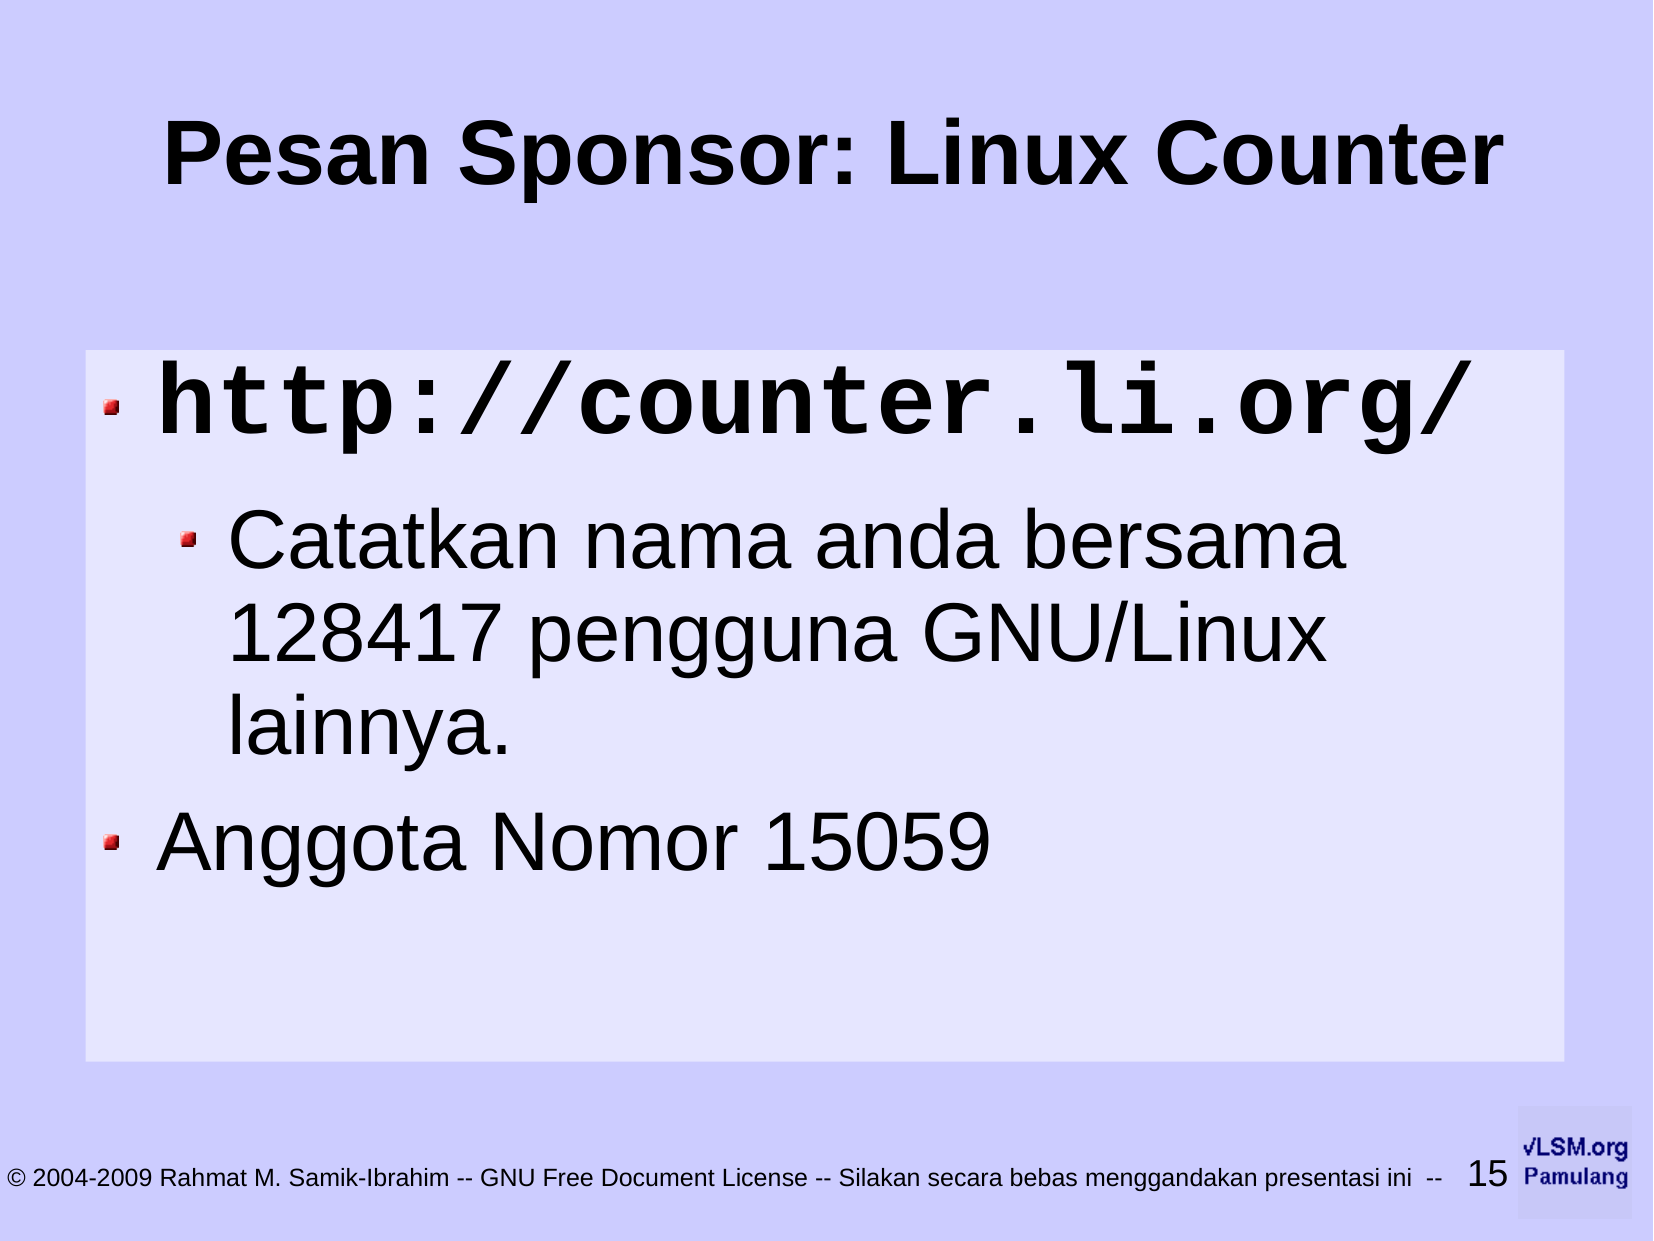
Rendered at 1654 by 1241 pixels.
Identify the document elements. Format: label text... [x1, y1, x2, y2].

picture [1518, 1106, 1632, 1219]
title Pesan Sponsor: Linux Counter [43, 93, 1628, 213]
list http://counter.li.org/ Catatkan nama anda bersama 128417 pengguna GNU/Linux lainnya. Anggota Nomor 15059 [85, 350, 1565, 1062]
